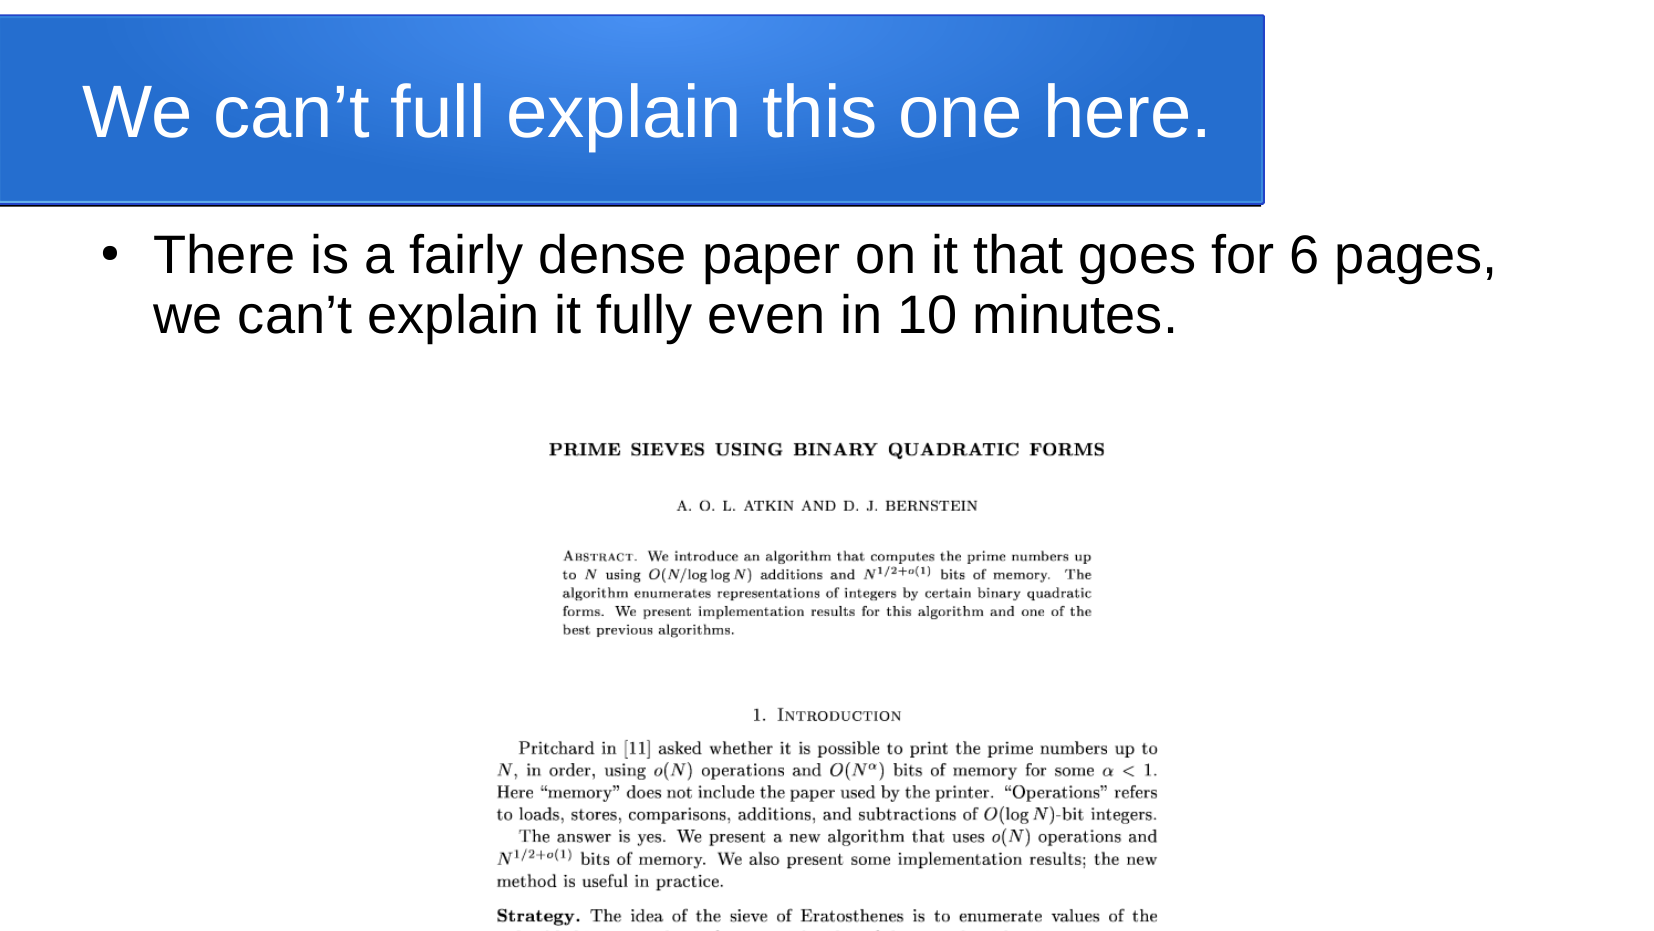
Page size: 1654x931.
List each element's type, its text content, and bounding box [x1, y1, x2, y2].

picture [420, 389, 1211, 931]
list There is a fairly dense paper on it that goes for 6 pages, we can’t explain it fully even in 10 minutes. [82, 224, 1571, 764]
title We can’t full explain this one here. [82, 35, 1235, 189]
